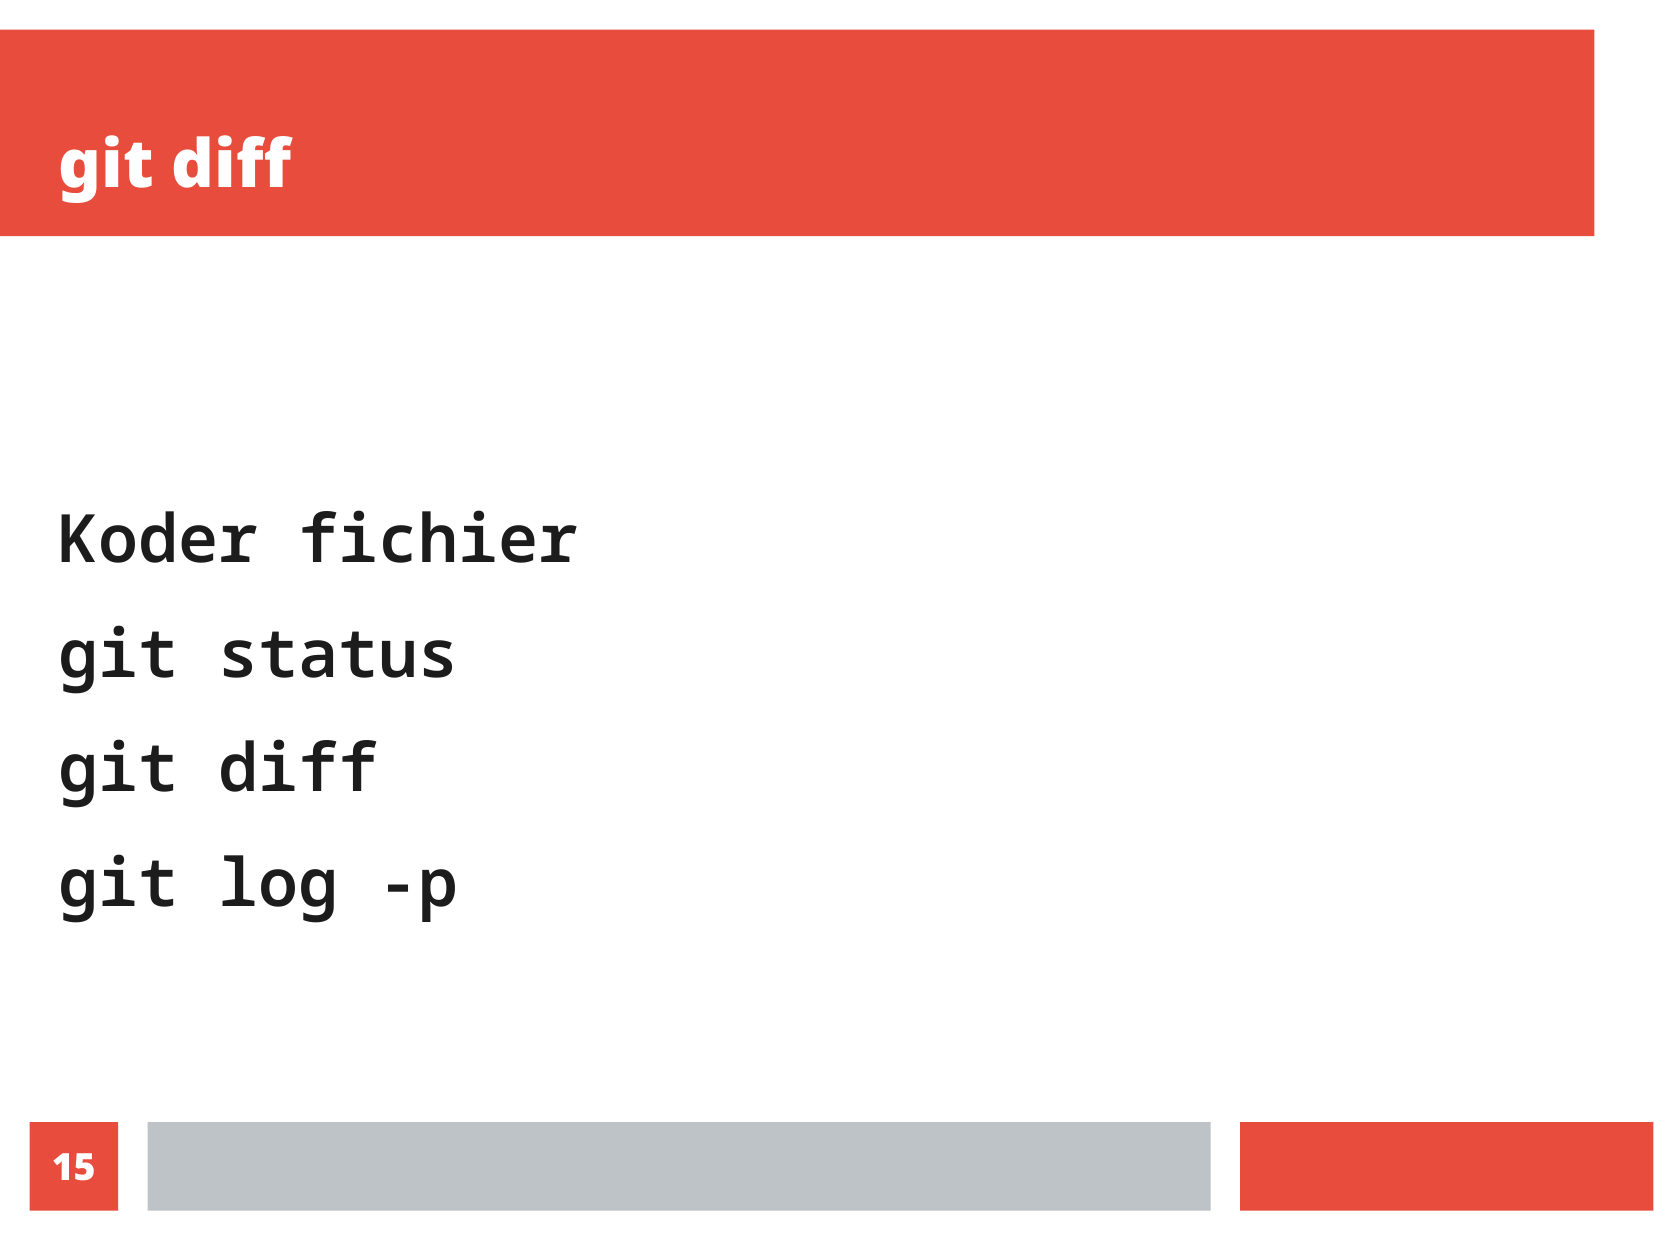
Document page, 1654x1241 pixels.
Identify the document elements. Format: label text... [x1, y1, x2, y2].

list Koder fichier git status git diff git log -p [59, 324, 1565, 1093]
title git diff [59, 59, 1595, 207]
